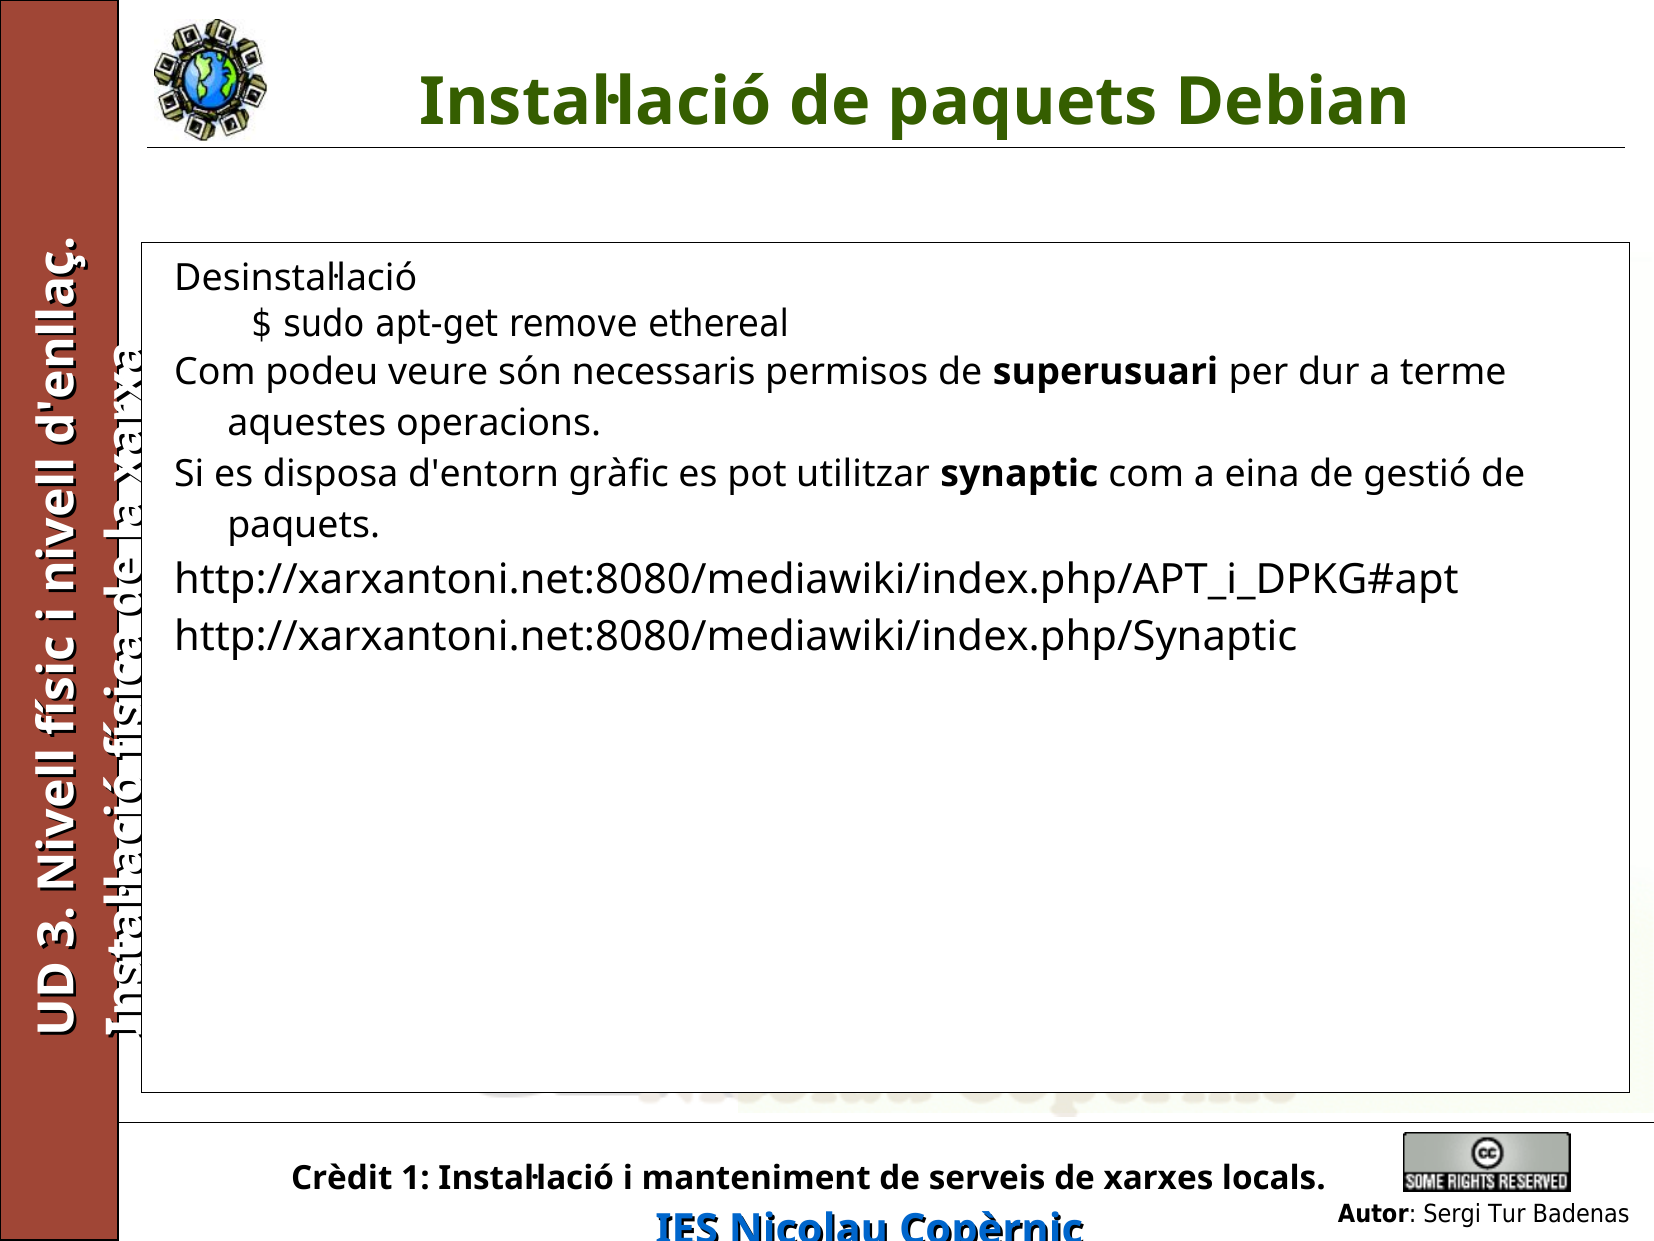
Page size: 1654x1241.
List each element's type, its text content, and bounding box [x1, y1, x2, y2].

picture [466, 252, 1654, 1117]
picture [1403, 1132, 1571, 1192]
picture [154, 19, 268, 142]
list Desinstal·lació $ sudo apt-get remove ethereal Com podeu veure són necessaris permisos de superusuari per dur a terme aquestes operacions. Si es disposa d'entorn gràfic es pot utilitzar synaptic com a eina de gestió de paquets. http://xarxantoni.net:8080/mediawiki/index.php/APT_i_DPKG#apt http://xarxantoni.net:8080/mediawiki/index.php/Synaptic [141, 242, 1630, 1093]
title Instal·lació de paquets Debian [171, 49, 1654, 148]
